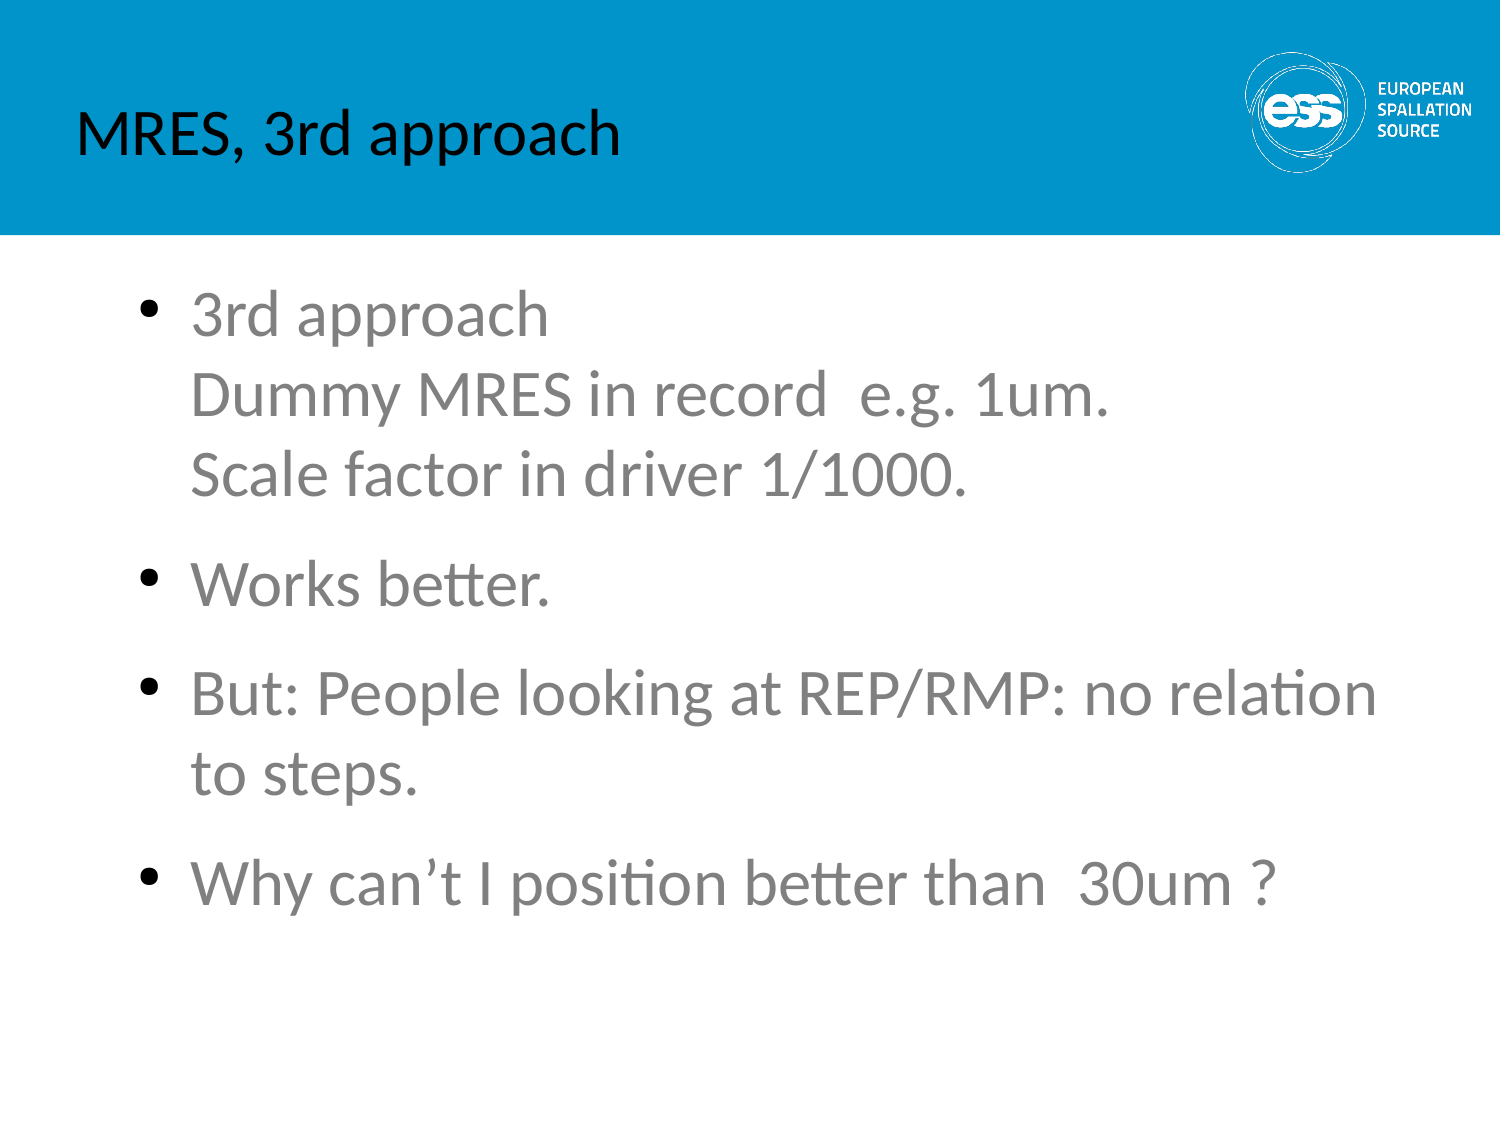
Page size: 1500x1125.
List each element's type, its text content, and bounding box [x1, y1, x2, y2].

picture [1422, 125, 1428, 134]
picture [1443, 86, 1450, 93]
picture [1409, 104, 1415, 115]
picture [1400, 83, 1407, 94]
list 3rd approach Dummy MRES in record e.g. 1um. Scale factor in driver 1/1000. Works better. But: People looking at REP/RMP: no relation to steps. Why can’t I position better than 30um ? [105, 262, 1456, 1005]
picture [1418, 104, 1423, 115]
picture [1432, 125, 1438, 136]
picture [1264, 94, 1342, 127]
picture [1389, 104, 1393, 115]
picture [1423, 83, 1430, 94]
picture [1436, 104, 1444, 115]
picture [1379, 83, 1385, 94]
picture [1398, 109, 1406, 115]
picture [1454, 83, 1458, 94]
title MRES, 3rd approach [75, 45, 1247, 233]
